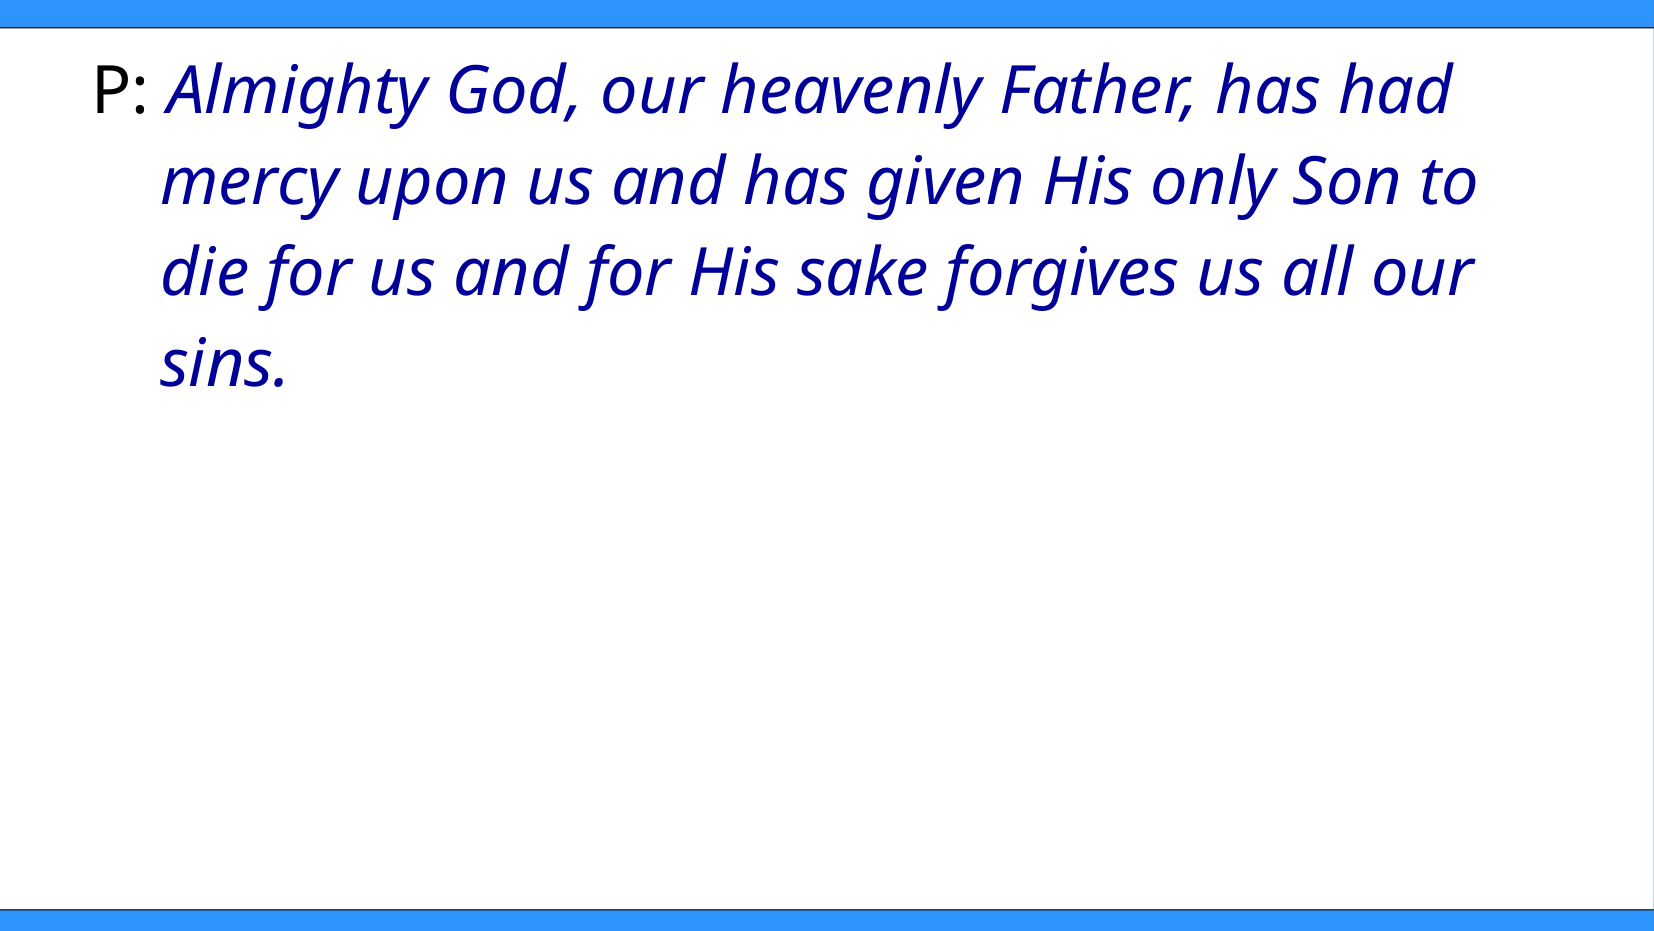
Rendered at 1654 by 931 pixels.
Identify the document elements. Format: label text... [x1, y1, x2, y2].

picture [0, 0, 1654, 931]
text_box P: Almighty God, our heavenly Father, has had mercy upon us and has given His only Son to die for us and for His sake forgives us all our sins. [75, 35, 1576, 406]
